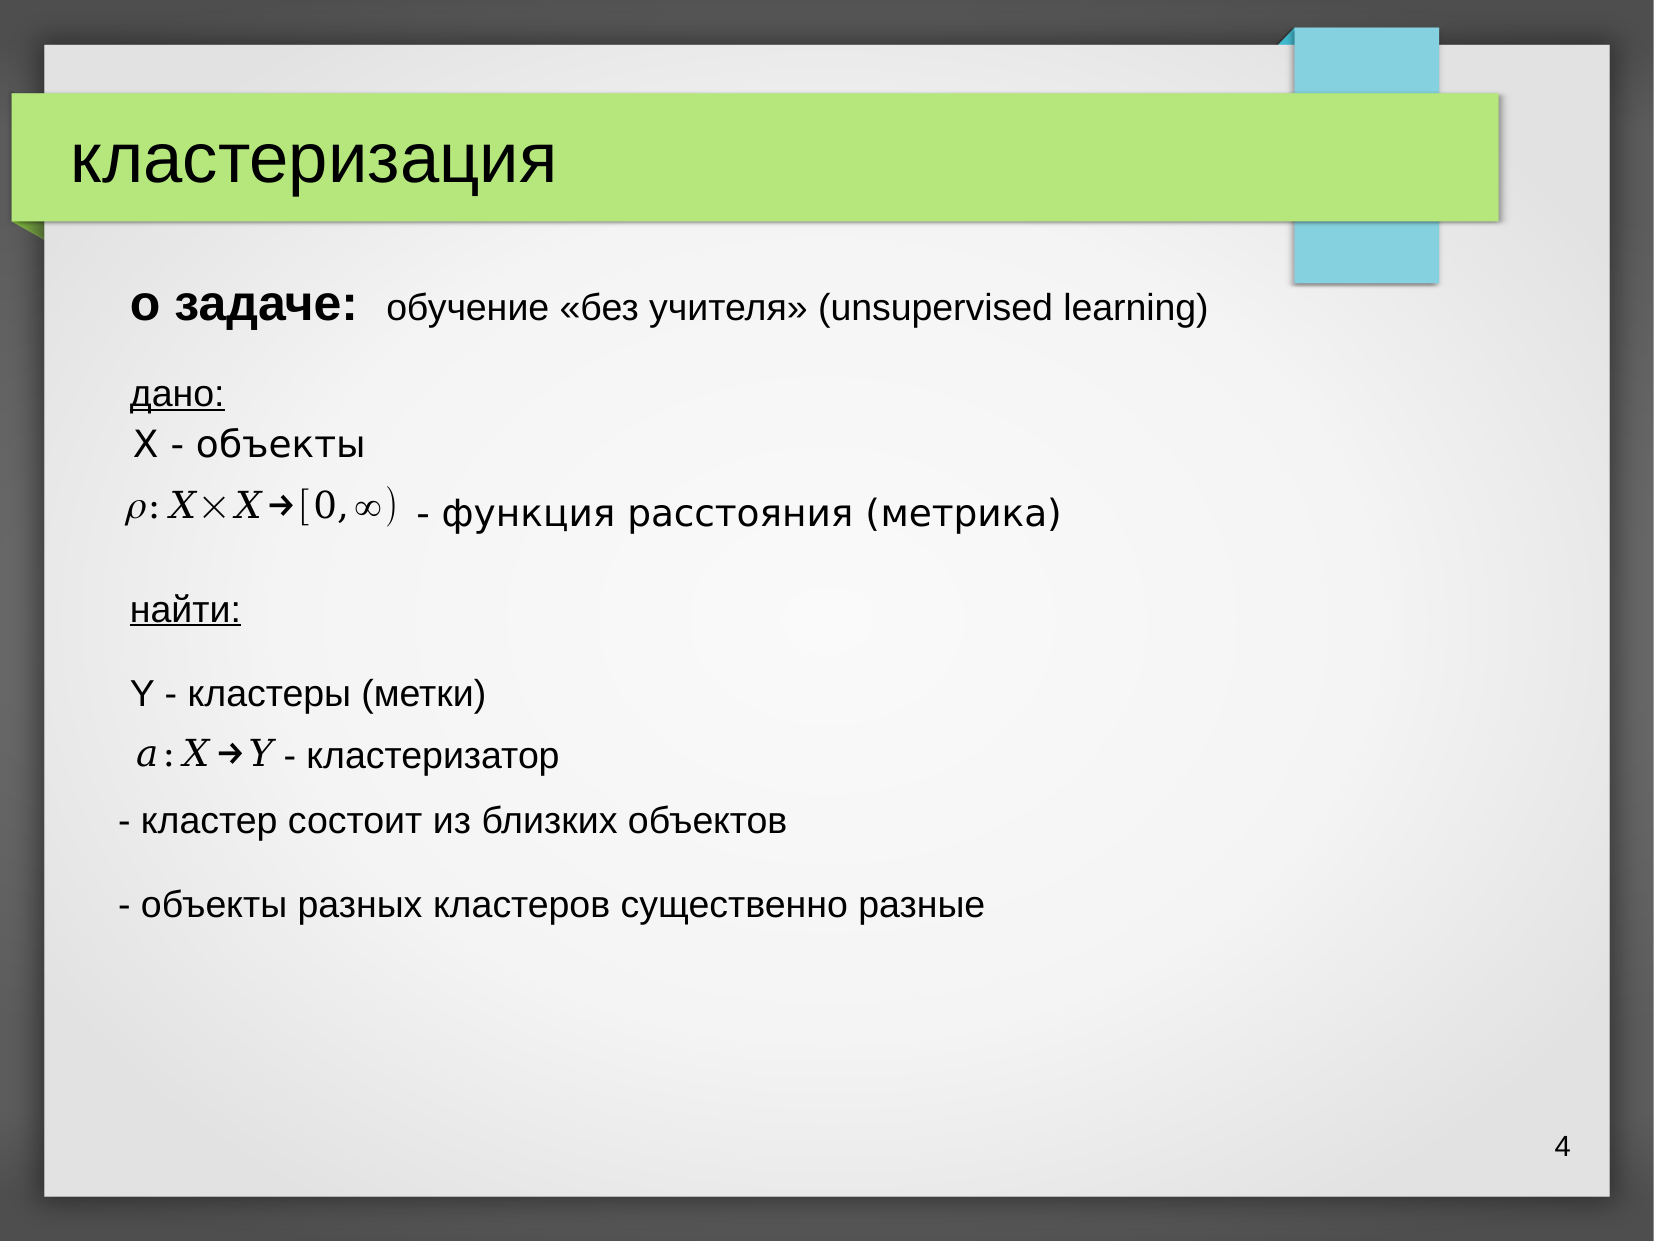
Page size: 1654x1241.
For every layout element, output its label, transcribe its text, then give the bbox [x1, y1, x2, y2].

chart [129, 732, 284, 776]
chart [118, 484, 401, 530]
text_box - кластеризатор [283, 732, 579, 780]
text_box найти: Y - кластеры (метки) [129, 594, 567, 708]
title кластеризация [70, 118, 1205, 199]
text_box - кластер состоит из близких объектов - объекты разных кластеров существенно разные [118, 791, 1099, 934]
picture [0, 0, 1654, 1241]
text_box X - объекты [118, 415, 381, 475]
text_box - функция расстояния (метрика) [401, 484, 1087, 543]
subtitle о задаче: обучение «без учителя» (unsupervised learning) дано: [129, 276, 1359, 414]
